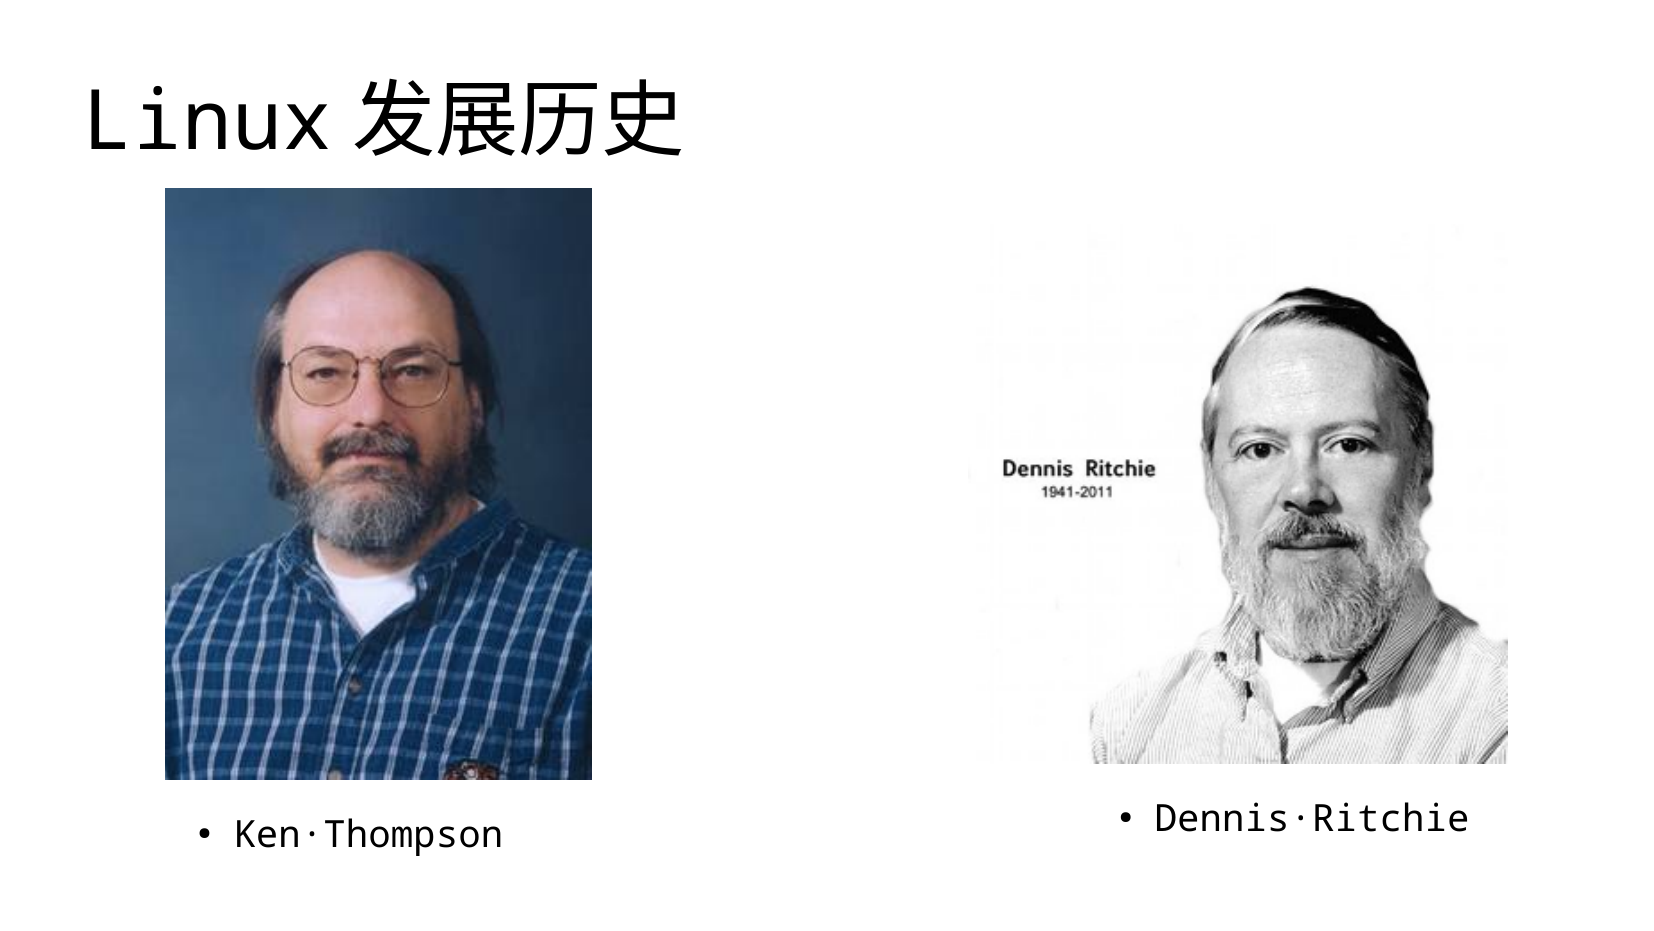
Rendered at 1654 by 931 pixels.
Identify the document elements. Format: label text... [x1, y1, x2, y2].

picture [165, 188, 592, 780]
picture [968, 224, 1508, 764]
title Linux发展历史 [82, 37, 1571, 189]
text_box Ken·Thompson [183, 805, 550, 865]
text_box Dennis·Ritchie [1104, 788, 1524, 875]
